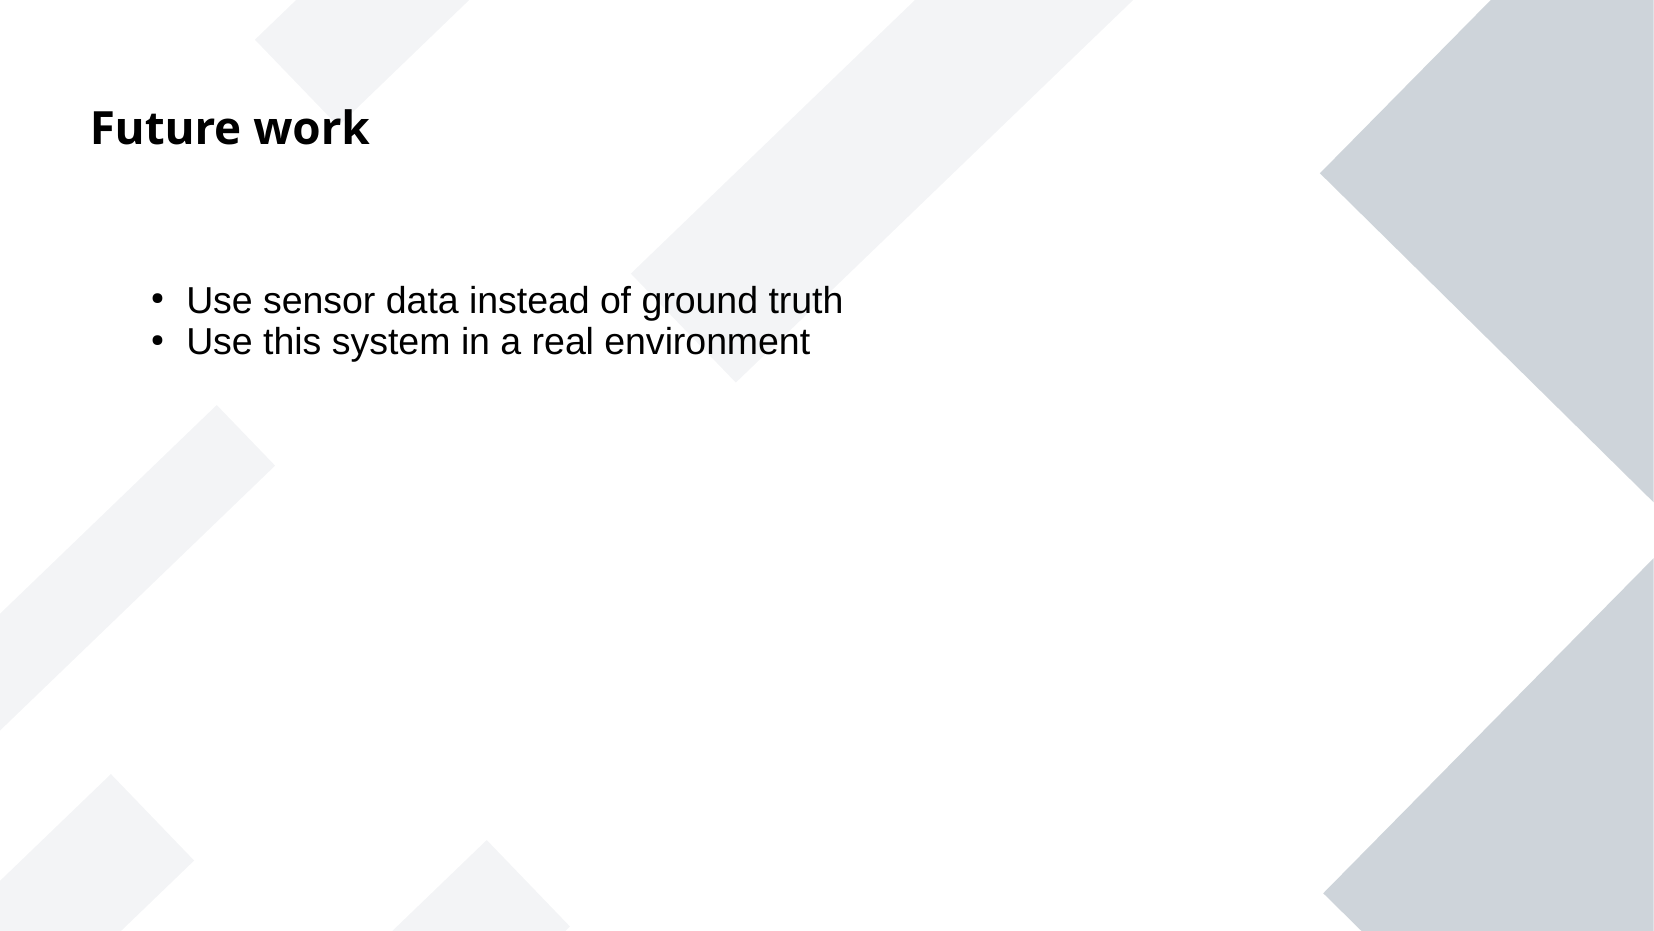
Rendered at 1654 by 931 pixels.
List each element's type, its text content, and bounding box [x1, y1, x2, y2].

text_box Use sensor data instead of ground truth Use this system in a real environment [136, 271, 1388, 413]
text_box Future work [75, 87, 1418, 263]
